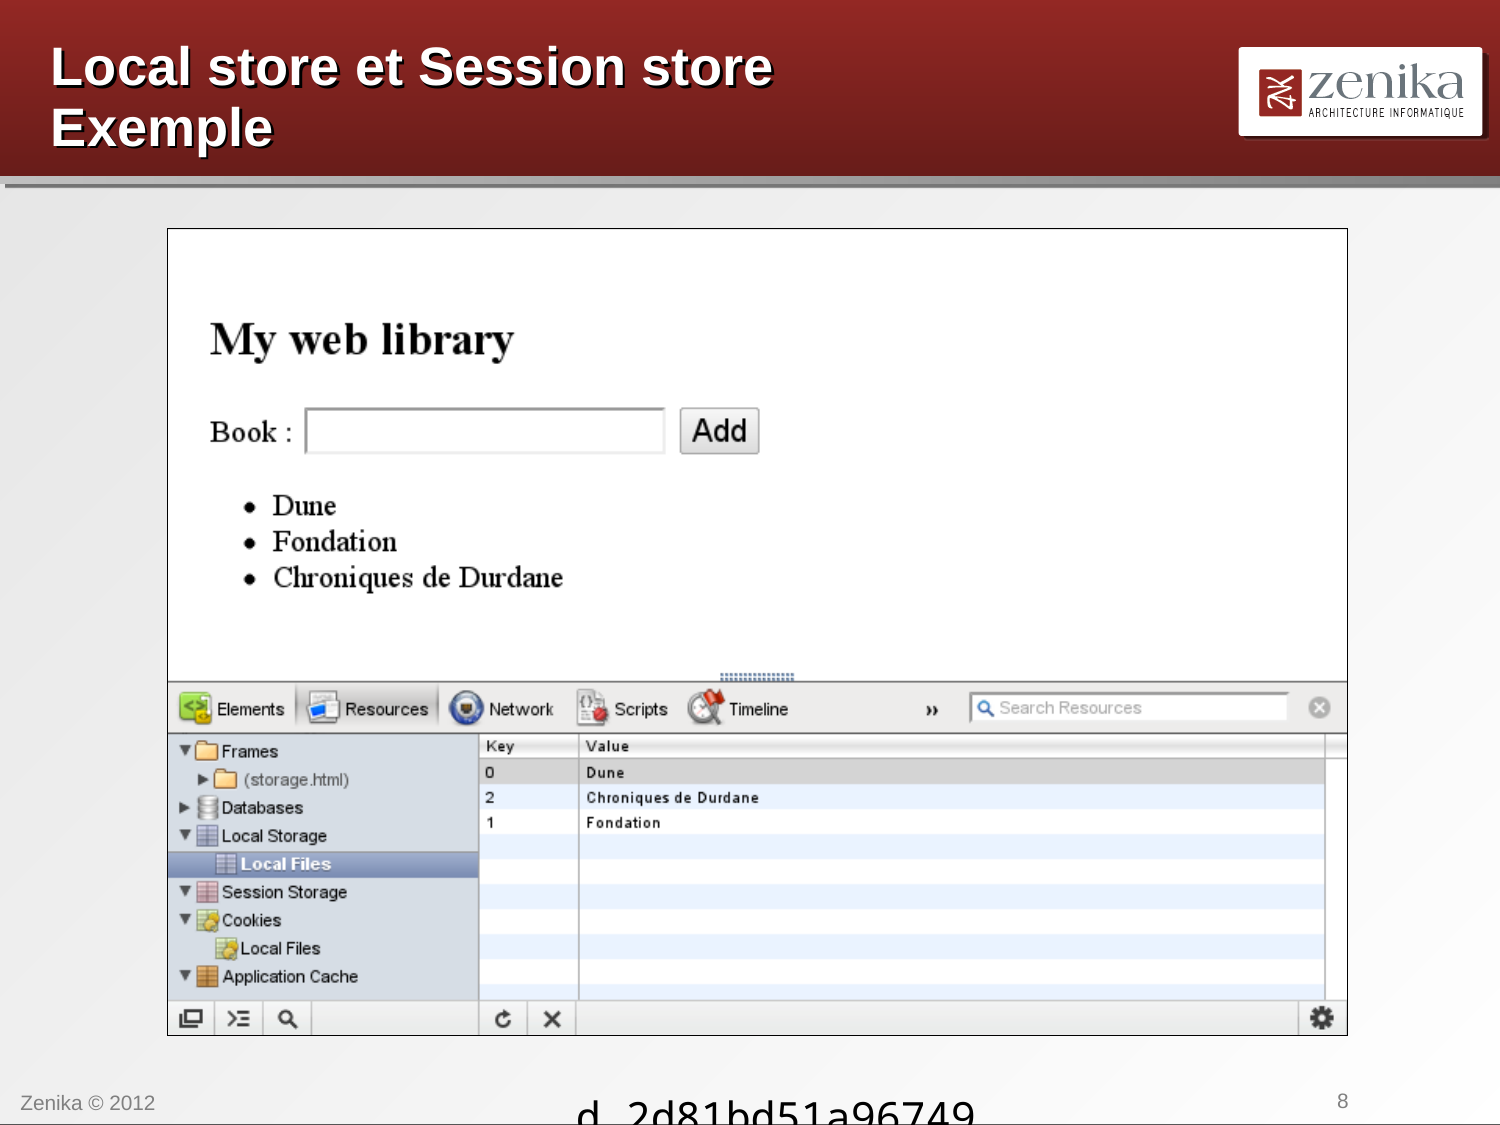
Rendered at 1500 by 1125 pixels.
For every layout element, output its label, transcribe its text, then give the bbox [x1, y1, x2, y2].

title Local store et Session store Exemple [50, 15, 1206, 180]
picture [167, 228, 1348, 1036]
picture [1257, 58, 1464, 125]
